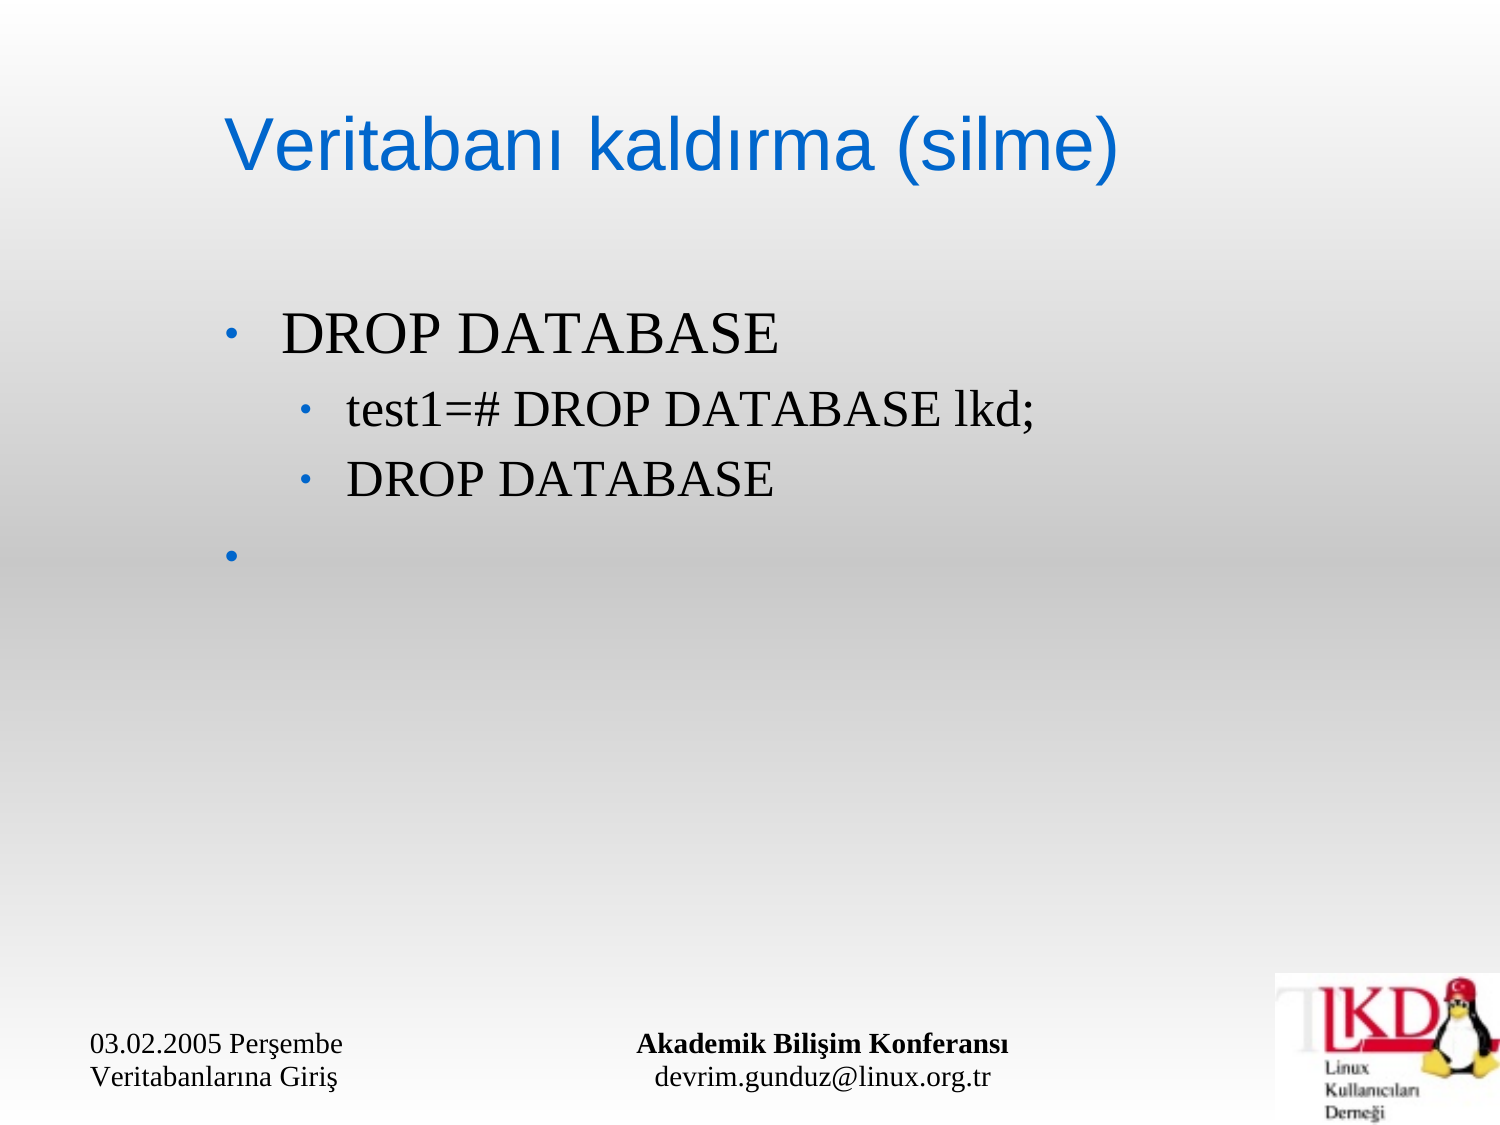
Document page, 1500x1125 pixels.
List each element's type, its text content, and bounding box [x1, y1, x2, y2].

list DROP DATABASE test1=# DROP DATABASE lkd; DROP DATABASE [224, 299, 1425, 975]
title Veritabanı kaldırma (silme) [224, 49, 1425, 238]
picture [1275, 973, 1500, 1125]
